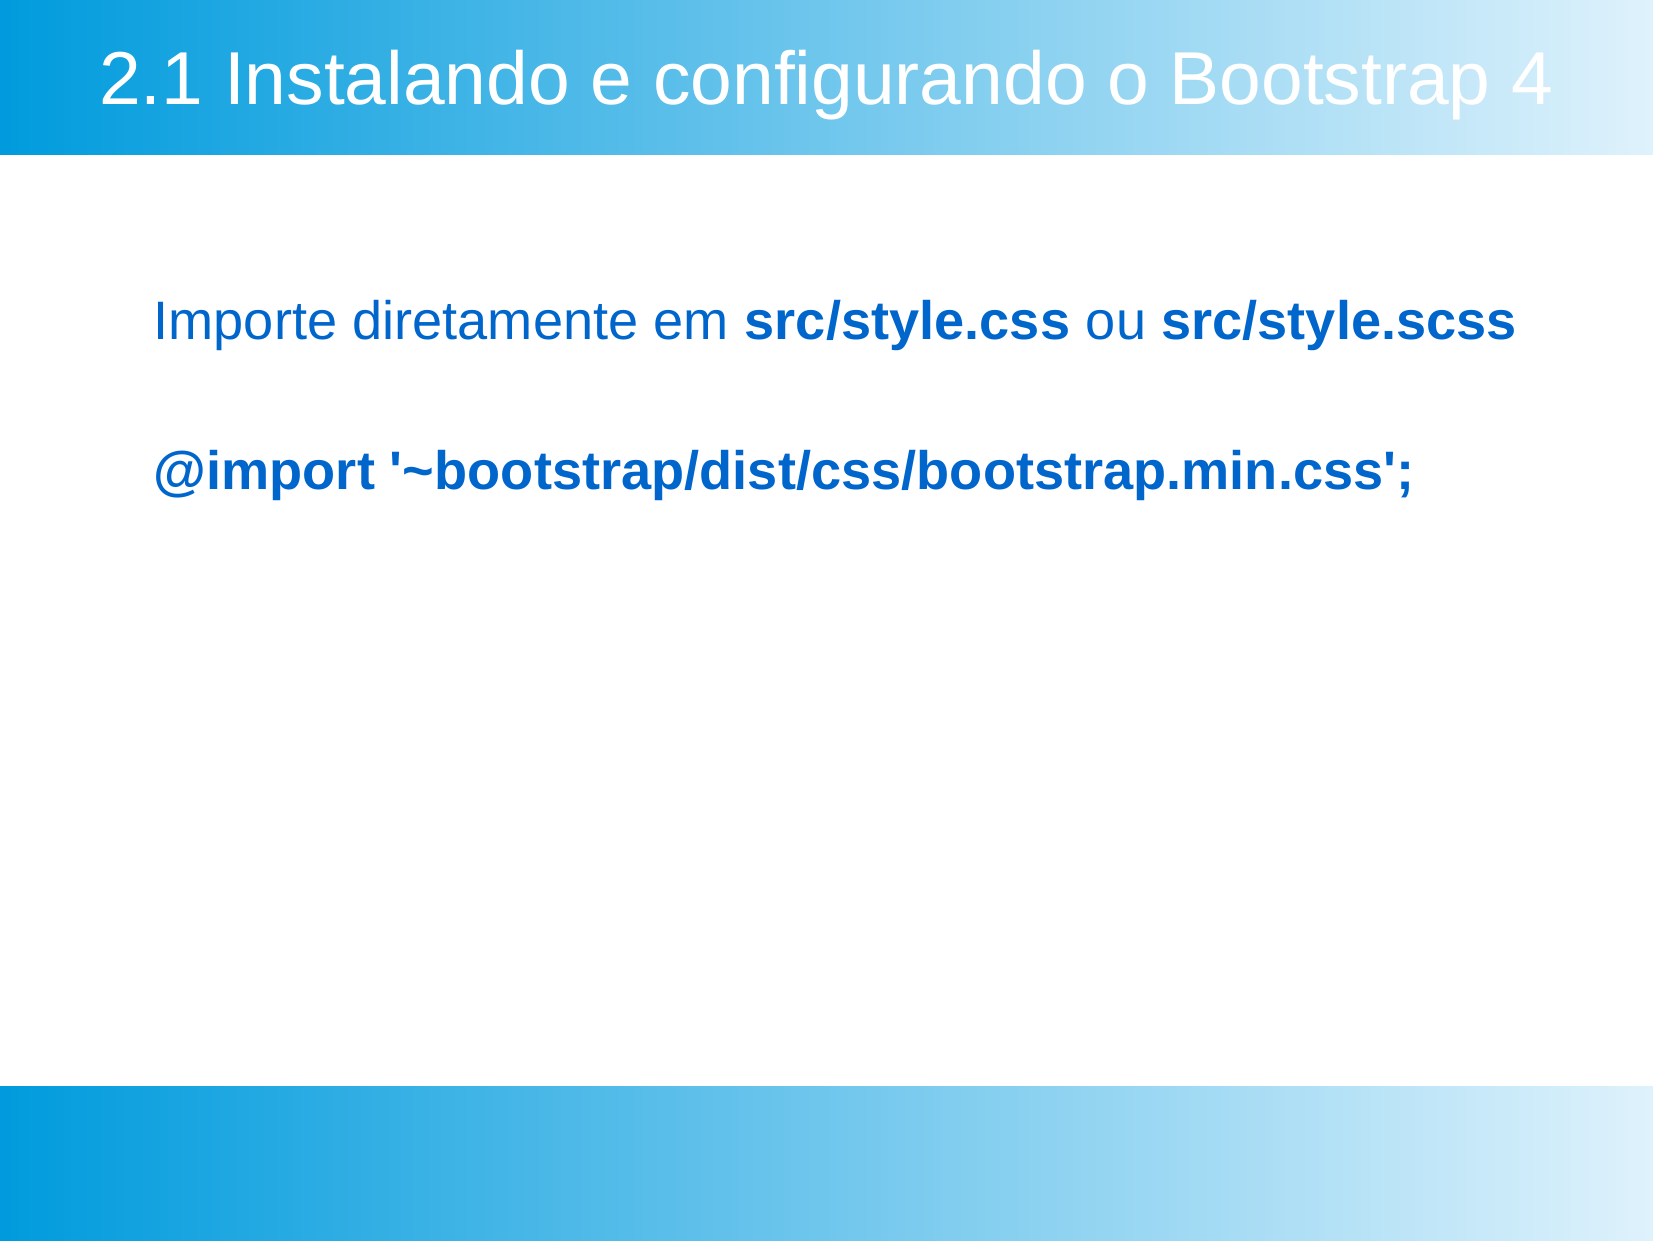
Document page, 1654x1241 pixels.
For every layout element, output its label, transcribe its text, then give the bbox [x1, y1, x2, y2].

title 2.1 Instalando e configurando o Bootstrap 4 [82, 25, 1571, 131]
list Importe diretamente em src/style.css ou src/style.scss @import '~bootstrap/dist/css/bootstrap.min.css'; [82, 290, 1571, 1010]
